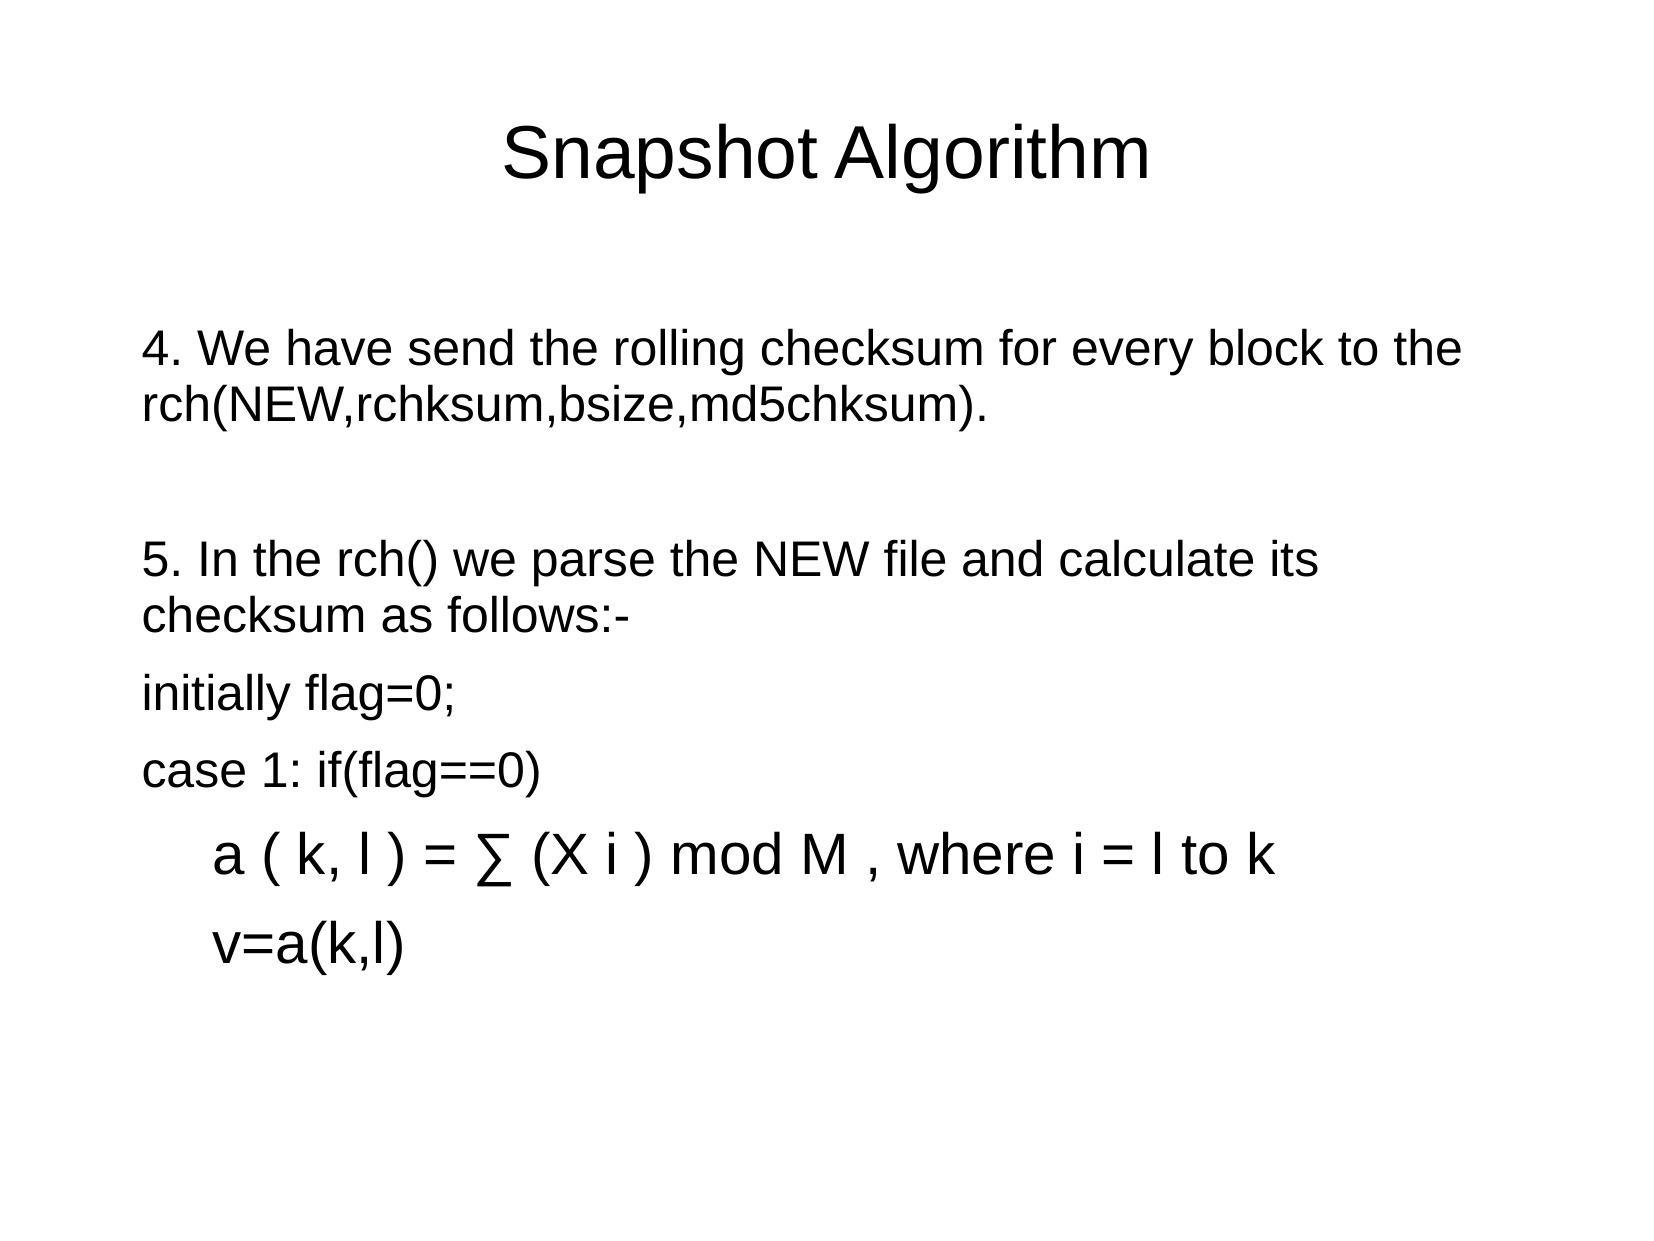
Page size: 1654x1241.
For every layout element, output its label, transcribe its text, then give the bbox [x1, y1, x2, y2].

list 4. We have send the rolling checksum for every block to the rch(NEW,rchksum,bsize,md5chksum). 5. In the rch() we parse the NEW file and calculate its checksum as follows:- initially flag=0; case 1: if(flag==0) a ( k, l ) = ∑ (X i ) mod M , where i = l to k v=a(k,l) [70, 320, 1559, 1040]
title Snapshot Algorithm [82, 49, 1571, 257]
